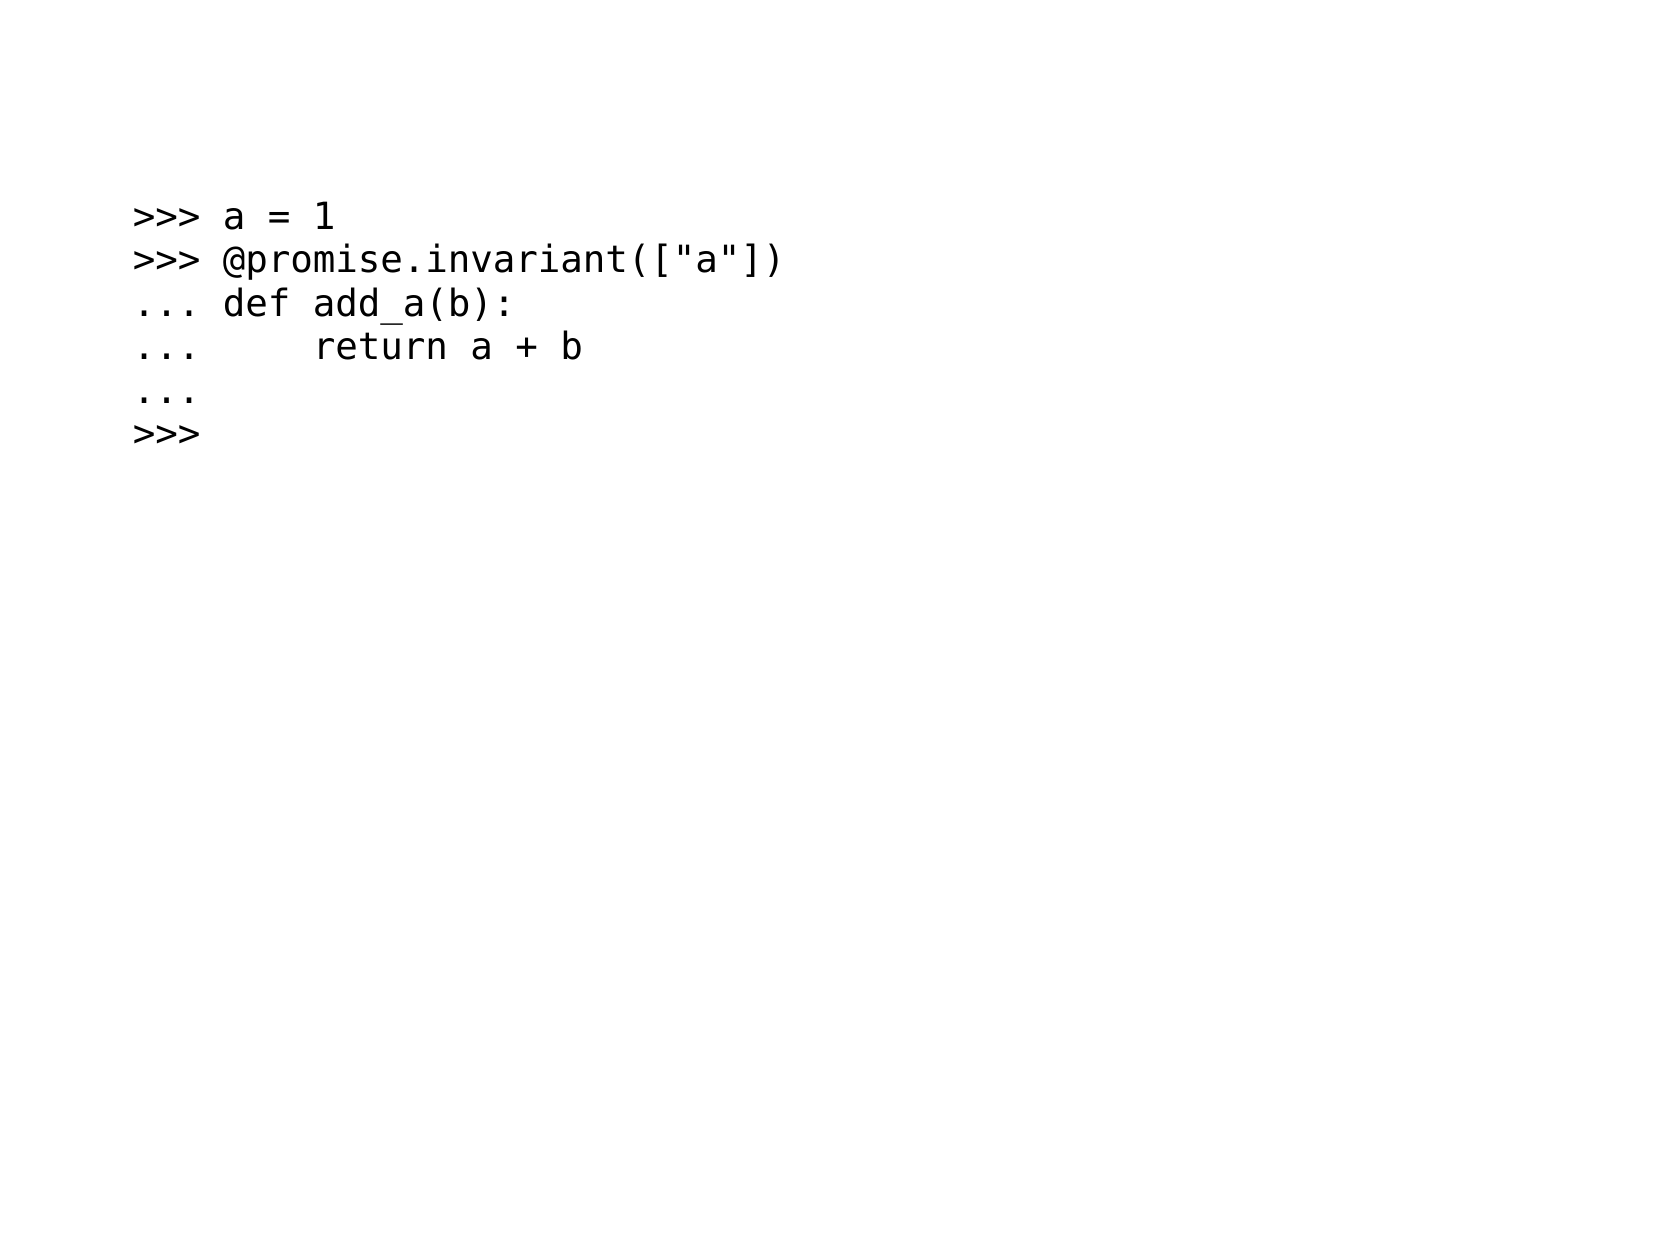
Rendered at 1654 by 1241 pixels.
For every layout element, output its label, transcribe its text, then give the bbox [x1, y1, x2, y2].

text_box >>> a = 1 >>> @promise.invariant(["a"]) ... def add_a(b): ... return a + b ... >>> [118, 187, 1625, 681]
